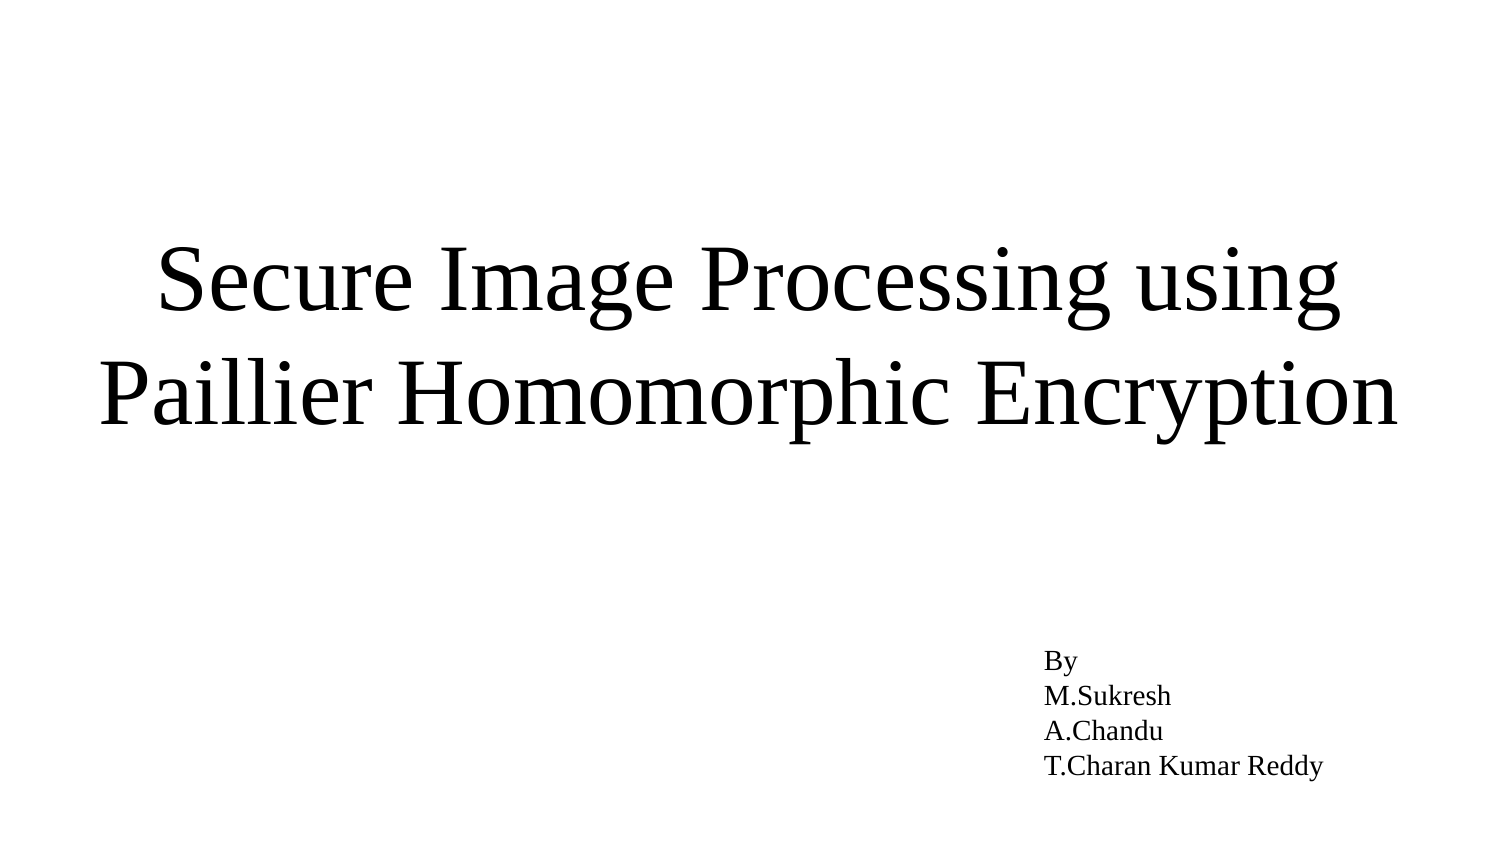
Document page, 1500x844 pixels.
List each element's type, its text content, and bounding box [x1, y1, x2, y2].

text_box By M.Sukresh A.Chandu T.Charan Kumar Reddy [1028, 626, 1462, 797]
title Secure Image Processing using Paillier Homomorphic Encryption [51, 122, 1449, 459]
